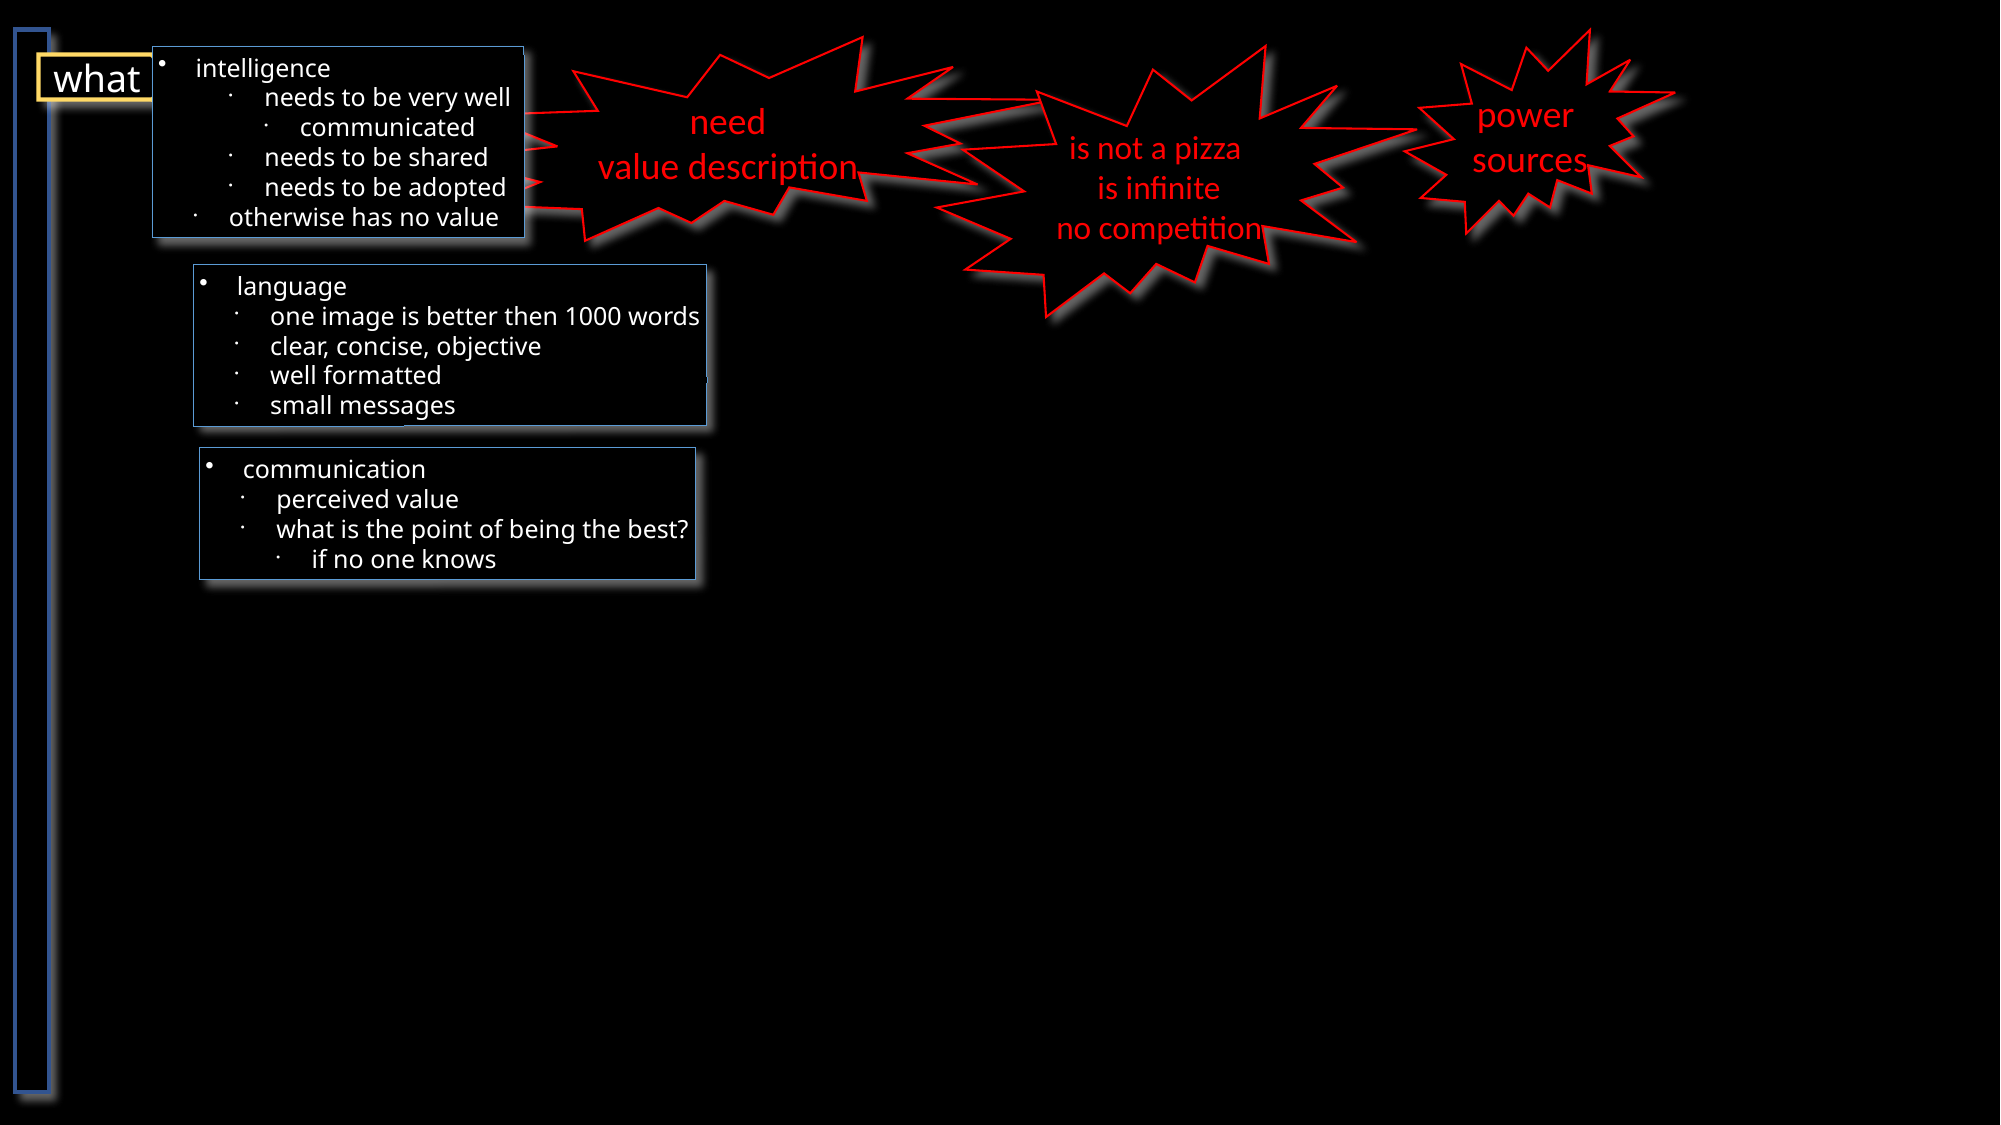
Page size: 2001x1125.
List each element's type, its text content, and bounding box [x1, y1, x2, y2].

text_box power sources [1404, 29, 1676, 234]
text_box language one image is better then 1000 words clear, concise, objective well formatted small messages [193, 264, 708, 427]
text_box communication perceived value what is the point of being the best? if no one knows [199, 447, 696, 580]
text_box [14, 29, 49, 1093]
text_box is not a pizza is infinite no competition [936, 46, 1418, 318]
text_box need value description [525, 37, 1040, 241]
text_box what [38, 54, 152, 100]
text_box intelligence needs to be very well communicated needs to be shared needs to be adopted otherwise has no value [152, 46, 525, 238]
